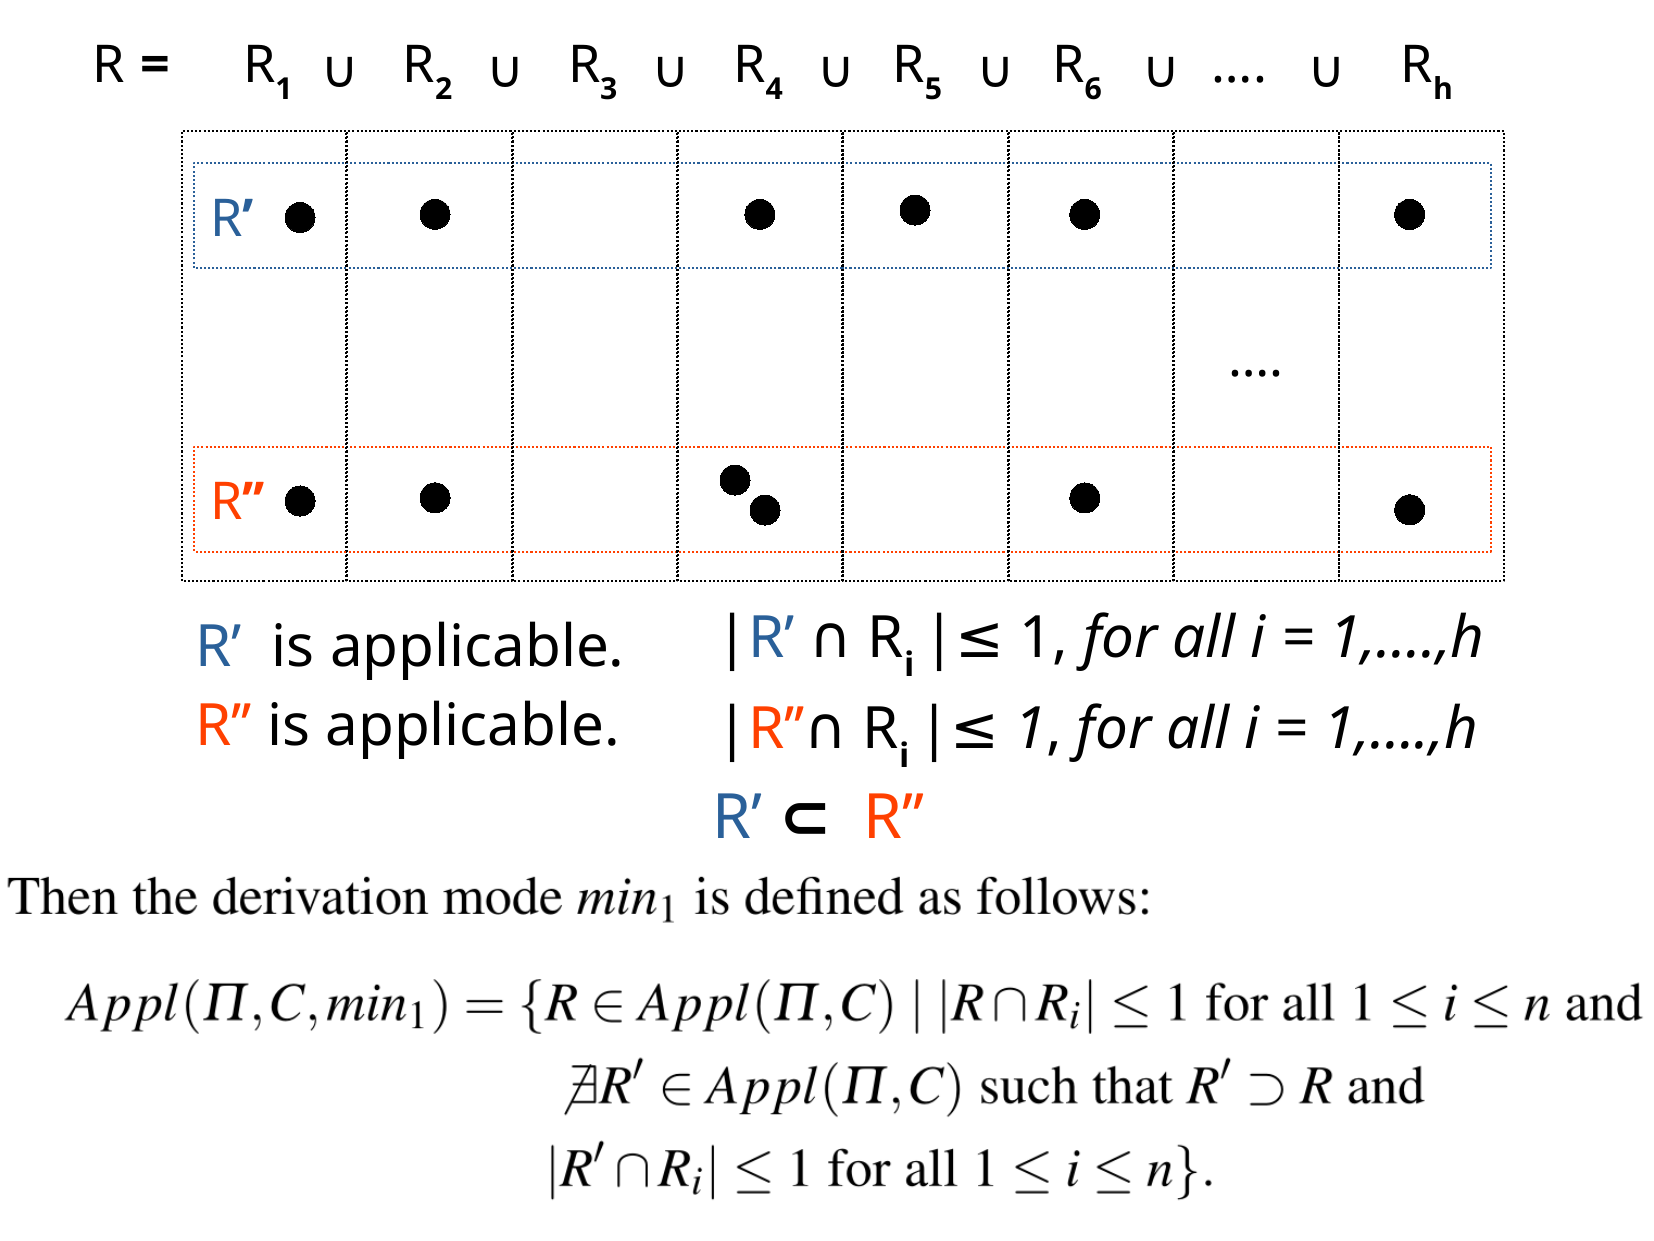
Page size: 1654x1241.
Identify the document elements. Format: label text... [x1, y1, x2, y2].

text_box R4 [718, 19, 803, 98]
text_box [1394, 199, 1425, 230]
picture [0, 866, 1654, 1233]
text_box R6 [1037, 19, 1122, 98]
text_box [750, 495, 781, 526]
text_box R1 [228, 19, 313, 98]
text_box [1394, 494, 1425, 525]
text_box ∪ [305, 24, 390, 92]
text_box R2 [387, 19, 472, 98]
text_box [285, 202, 316, 233]
text_box R’ [194, 163, 1174, 269]
text_box ∪ [961, 24, 1046, 92]
text_box [720, 465, 751, 496]
text_box |R’ ∩ Ri |≤ 1, for all i = 1,….,h |R’’∩ Ri |≤ 1, for all i = 1,….,h [701, 587, 1519, 764]
text_box ∪ [802, 24, 887, 92]
text_box R’’ [1339, 446, 1491, 552]
text_box …. [1174, 131, 1339, 582]
text_box R’ ⊂ R’’ [698, 764, 985, 846]
text_box …. [1196, 19, 1296, 87]
text_box ∪ [1127, 24, 1211, 92]
text_box [1069, 482, 1100, 513]
text_box ∪ [471, 24, 556, 92]
text_box [1069, 199, 1100, 230]
text_box R = [78, 19, 199, 98]
text_box R5 [878, 19, 963, 98]
text_box [420, 482, 451, 513]
text_box R’ [1339, 163, 1491, 269]
text_box R3 [553, 19, 638, 98]
text_box R’ is applicable. R’’ is applicable. [180, 596, 655, 729]
text_box [420, 199, 451, 230]
text_box [744, 199, 775, 230]
text_box [900, 195, 931, 226]
text_box ∪ [636, 24, 721, 92]
text_box Rh [1386, 19, 1476, 98]
text_box [285, 485, 316, 517]
text_box ∪ [1292, 24, 1377, 92]
text_box R’’ [194, 446, 1174, 552]
